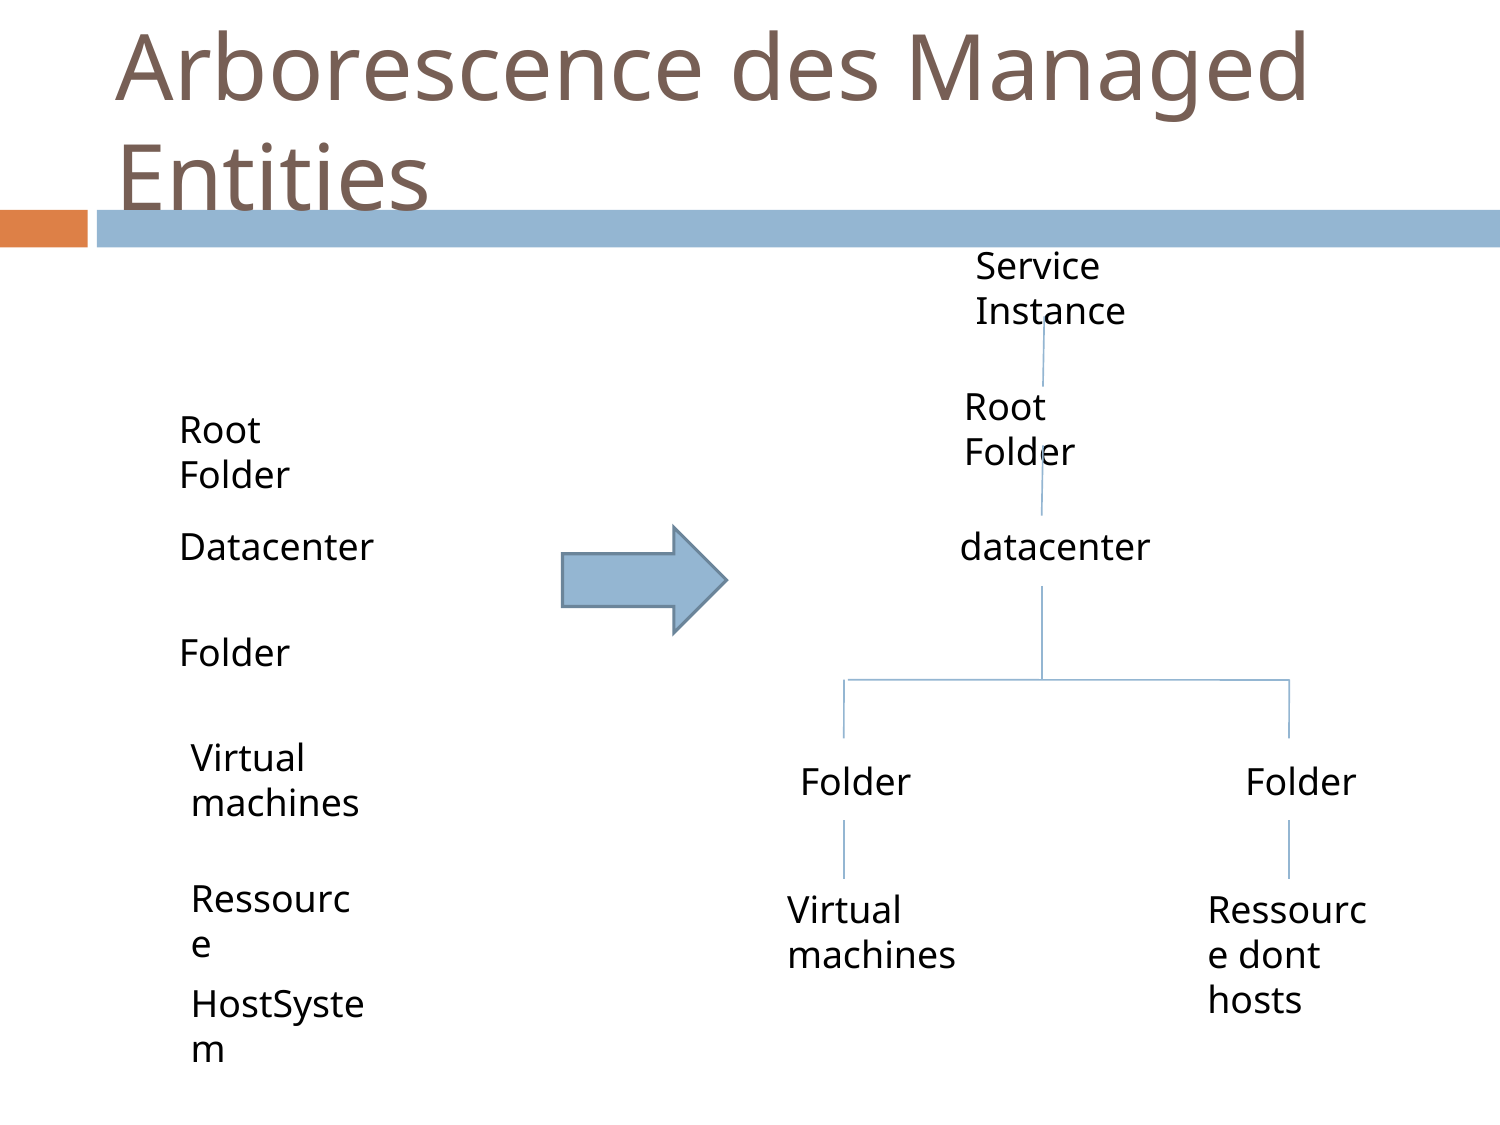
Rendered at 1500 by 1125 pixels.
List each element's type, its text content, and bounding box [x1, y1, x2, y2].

text_box Folder [785, 749, 1012, 811]
text_box Root Folder [164, 398, 391, 504]
text_box Ressource [175, 867, 381, 972]
text_box Root Folder [949, 374, 1176, 481]
title Arborescence des Managed Entities [100, 37, 1438, 201]
text_box Service Instance [960, 234, 1188, 340]
text_box Folder [1230, 749, 1457, 811]
text_box Ressource dont hosts [1192, 878, 1398, 1030]
text_box HostSystem [175, 972, 381, 1079]
text_box Folder [164, 621, 391, 682]
text_box [562, 527, 727, 633]
text_box datacenter [944, 515, 1215, 577]
text_box Virtual machines [772, 878, 1021, 985]
text_box Datacenter [164, 515, 434, 577]
text_box Virtual machines [175, 726, 424, 832]
